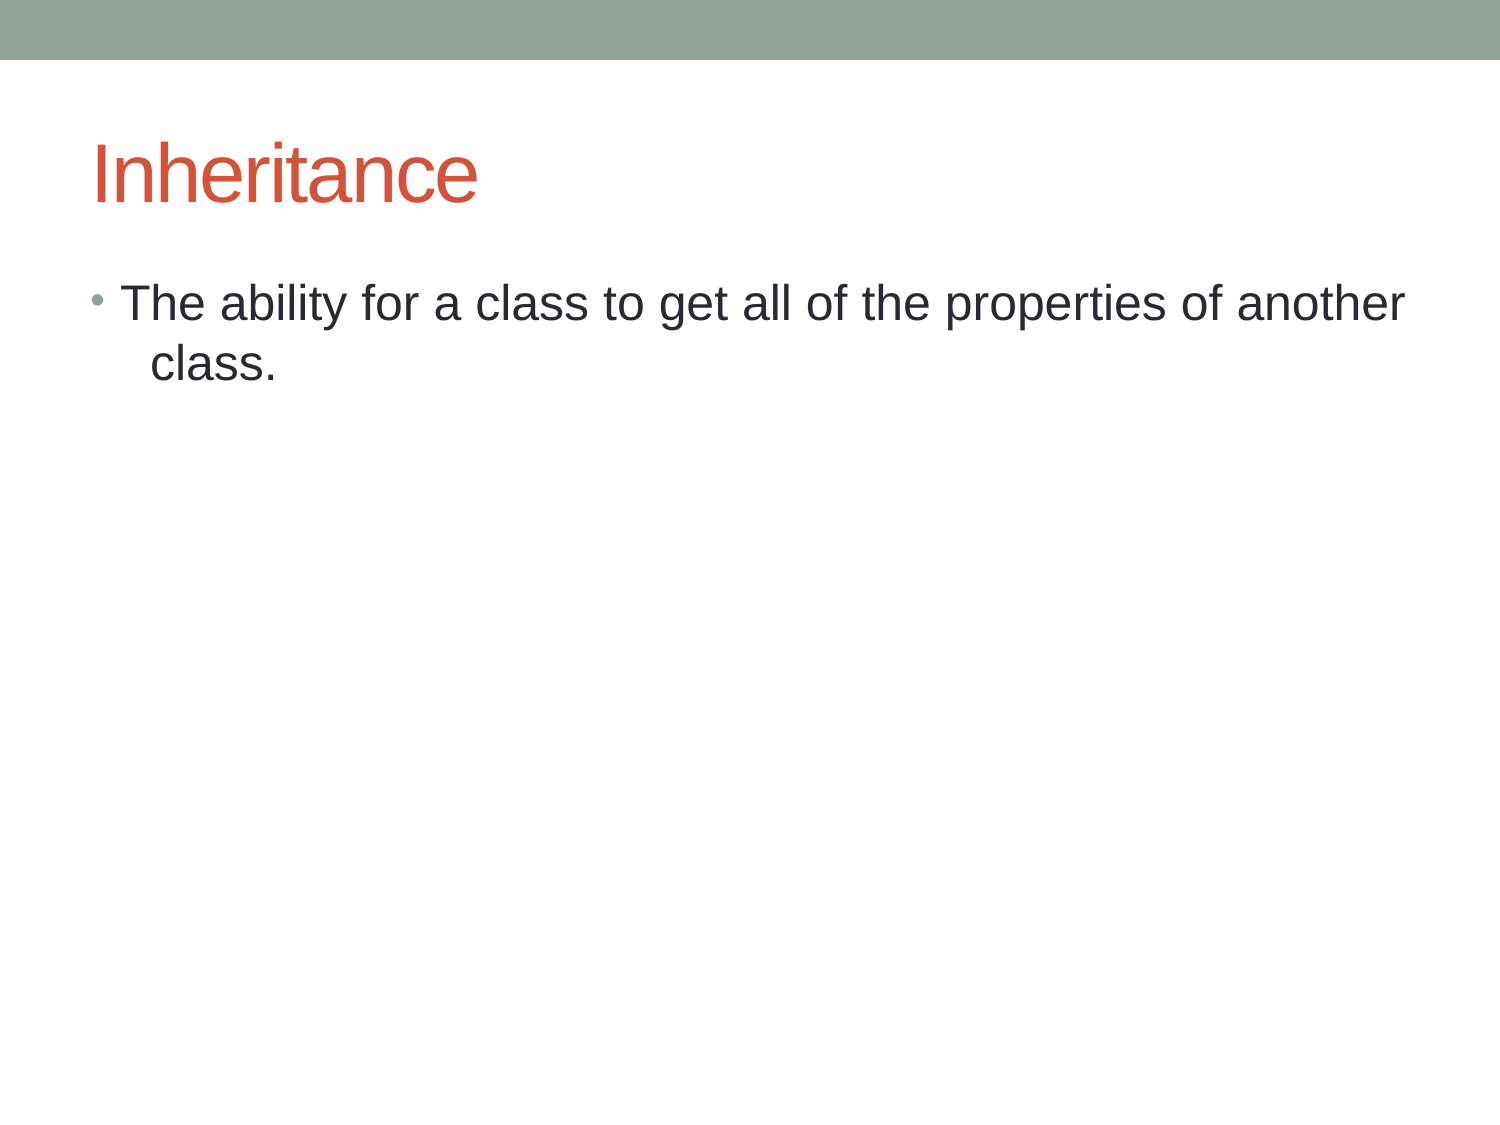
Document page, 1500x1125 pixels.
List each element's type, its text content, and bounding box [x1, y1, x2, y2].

title Inheritance [75, 87, 1426, 251]
list The ability for a class to get all of the properties of another class. [75, 262, 1426, 1063]
